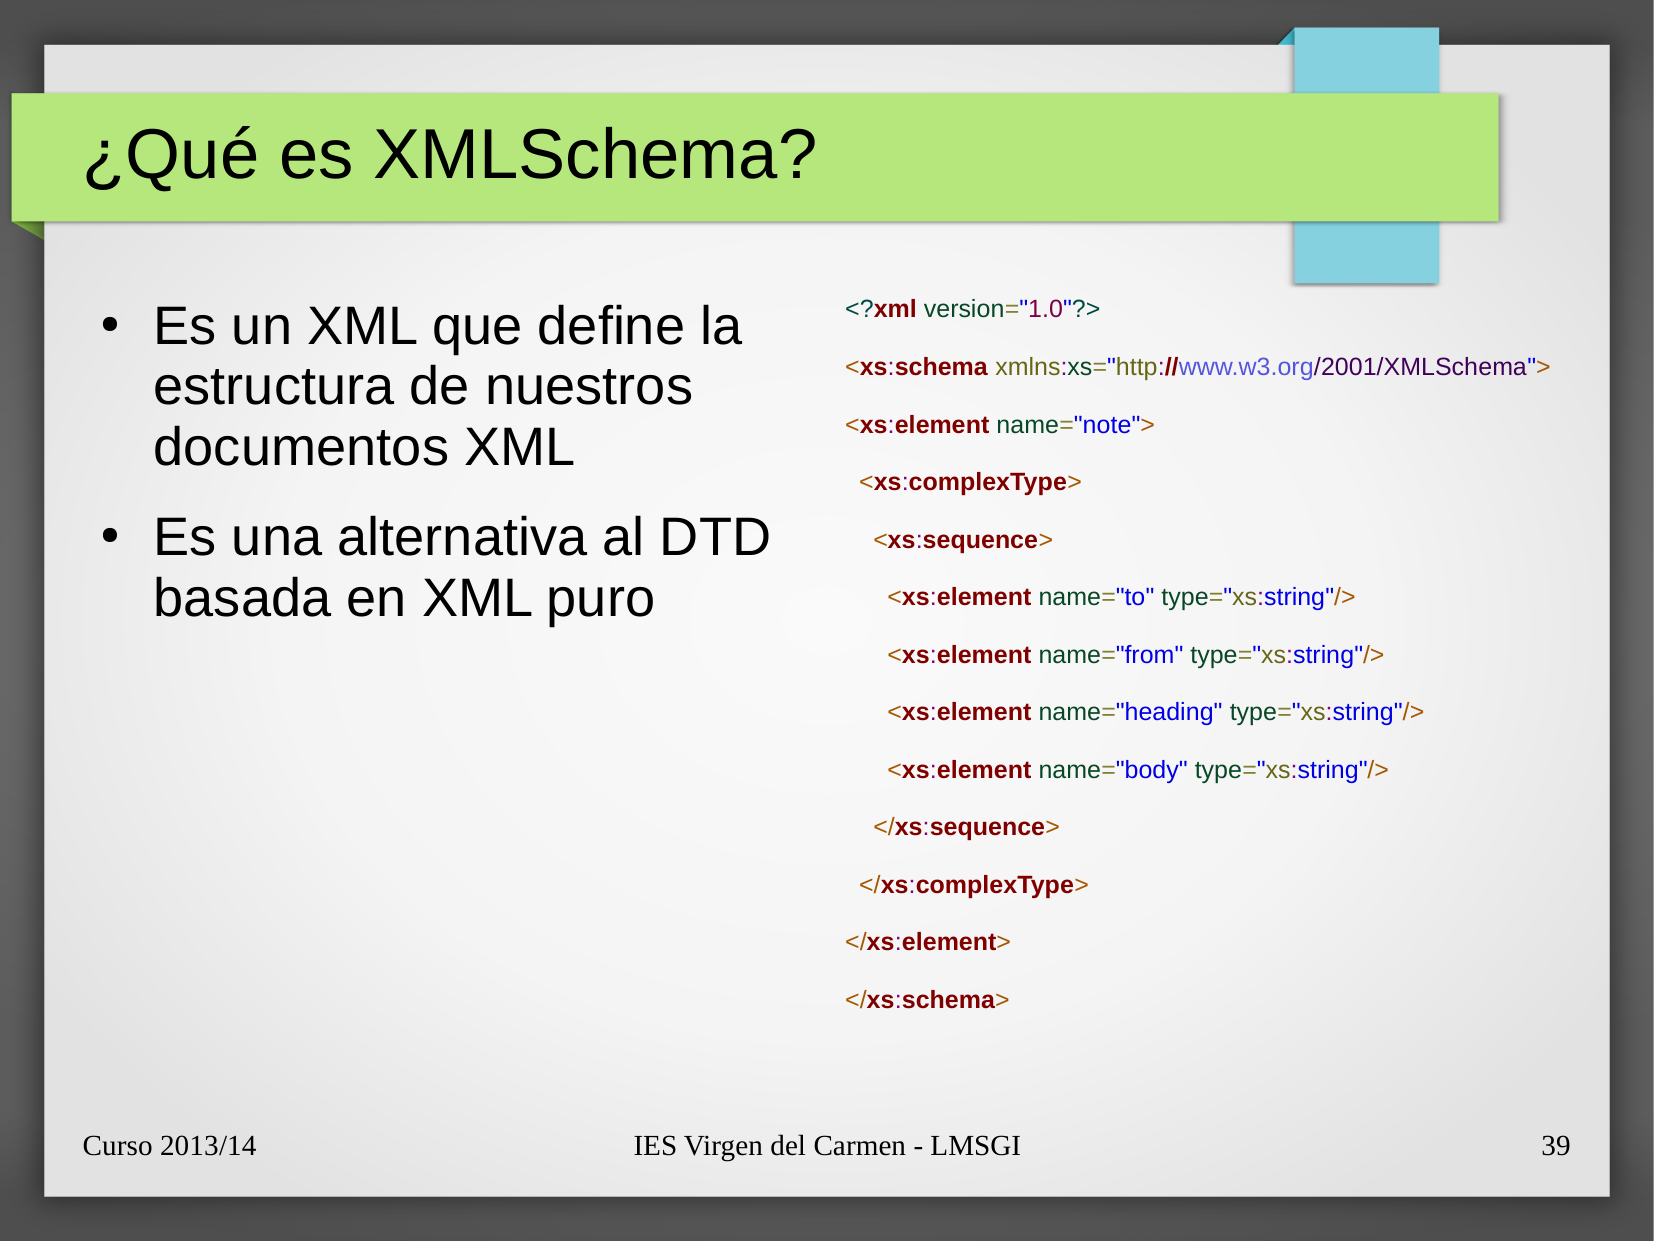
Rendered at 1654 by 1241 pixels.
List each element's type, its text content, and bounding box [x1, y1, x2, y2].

list <?xml version="1.0"?> <xs:schema xmlns:xs="http://www.w3.org/2001/XMLSchema"> <xs:element name="note"> <xs:complexType> <xs:sequence> <xs:element name="to" type="xs:string"/> <xs:element name="from" type="xs:string"/> <xs:element name="heading" type="xs:string"/> <xs:element name="body" type="xs:string"/> </xs:sequence> </xs:complexType> </xs:element> </xs:schema> [845, 295, 1572, 1015]
list Es un XML que define la estructura de nuestros documentos XML Es una alternativa al DTD basada en XML puro [82, 295, 809, 1015]
picture [0, 0, 1654, 1241]
title ¿Qué es XMLSchema? [82, 94, 1264, 213]
